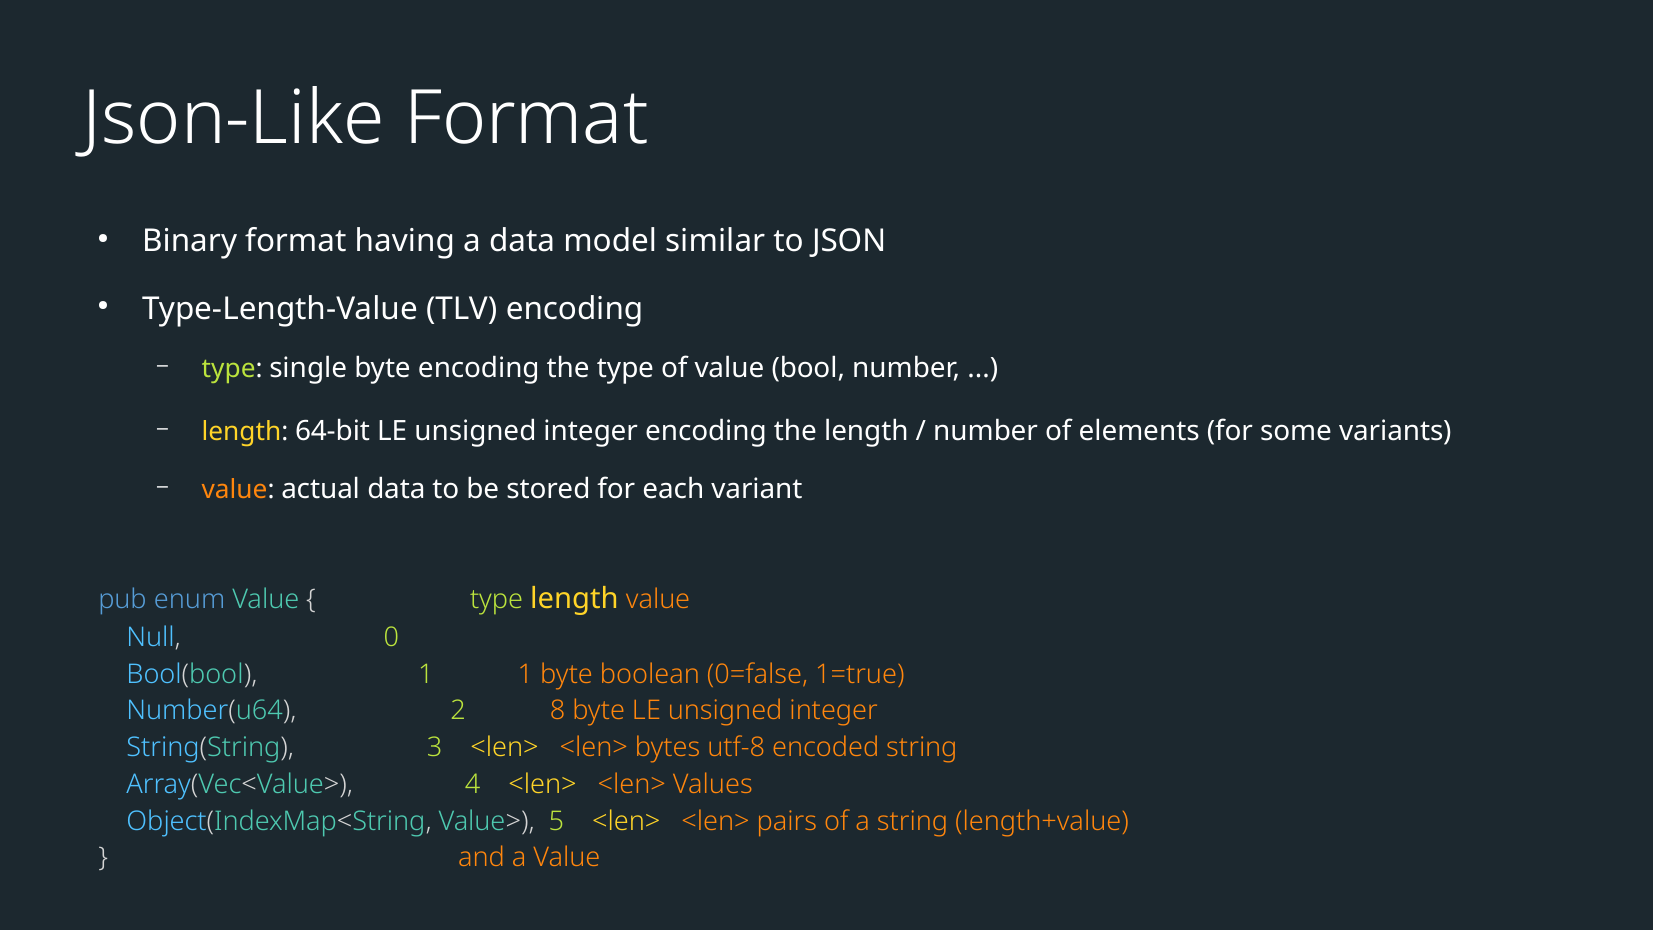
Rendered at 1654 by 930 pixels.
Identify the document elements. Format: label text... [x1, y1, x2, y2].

text_box pub enum Value { type length value Null, 0 Bool(bool), 1 1 byte boolean (0=false, 1=true) Number(u64), 2 8 byte LE unsigned integer String(String), 3 <len> <len> bytes utf-8 encoded string Array(Vec<Value>), 4 <len> <len> Values Object(IndexMap<String, Value>), 5 <len> <len> pairs of a string (length+value) } and a Value [83, 570, 1629, 873]
list Binary format having a data model similar to JSON Type-Length-Value (TLV) encoding type: single byte encoding the type of value (bool, number, ...) length: 64-bit LE unsigned integer encoding the length / number of elements (for some variants) value: actual data to be stored for each variant [82, 217, 1571, 508]
title Json-Like Format [82, 37, 1571, 193]
